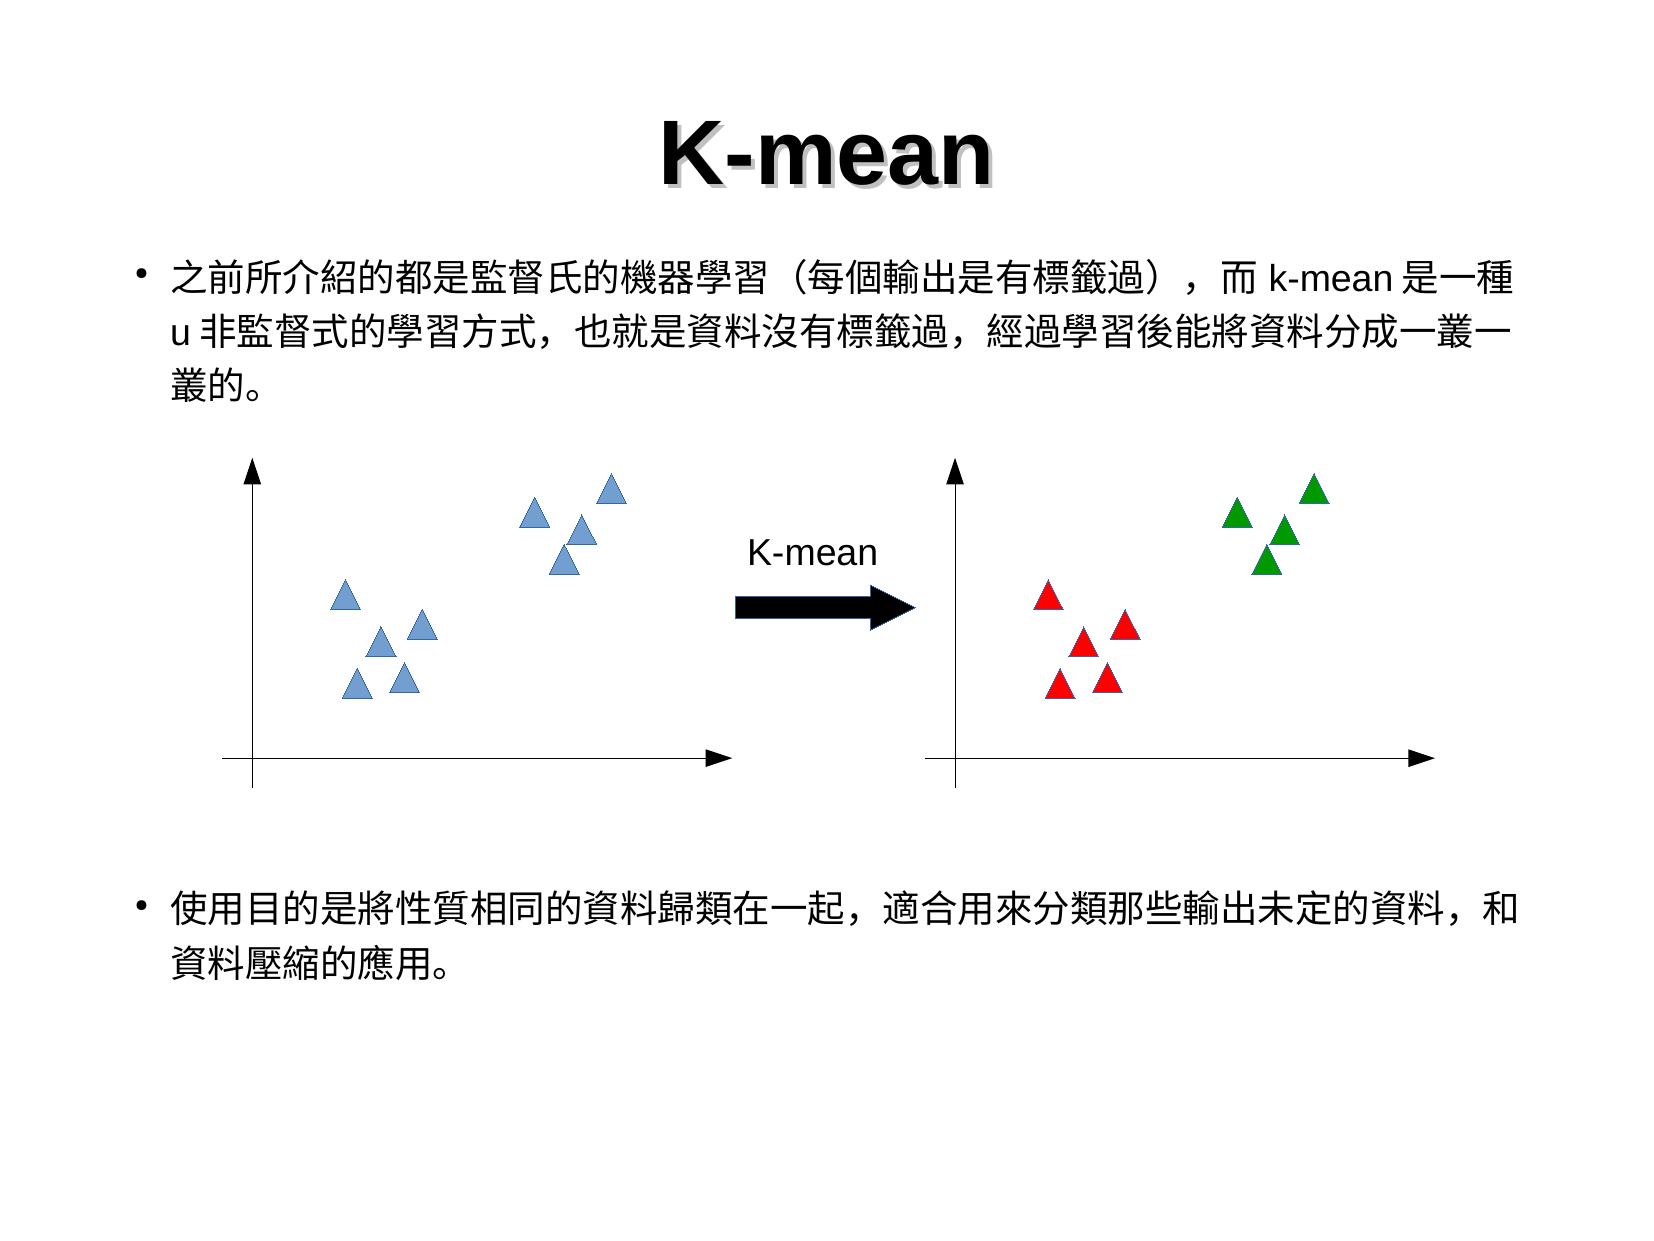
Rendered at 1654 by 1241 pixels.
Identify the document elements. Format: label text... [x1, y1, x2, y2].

text_box [1068, 626, 1099, 657]
text_box [1045, 668, 1076, 699]
text_box [1269, 514, 1300, 545]
text_box [1222, 497, 1253, 528]
text_box [549, 544, 580, 575]
text_box [735, 585, 916, 631]
text_box [330, 579, 361, 610]
text_box [407, 609, 438, 640]
text_box 之前所介紹的都是監督氏的機器學習（每個輸出是有標籤過），而k-mean是一種u非監督式的學習方式，也就是資料沒有標籤過，經過學習後能將資料分成一叢一叢的。 [120, 240, 1561, 403]
text_box [1110, 609, 1141, 640]
text_box [365, 626, 397, 657]
text_box 使用目的是將性質相同的資料歸類在一起，適合用來分類那些輸出未定的資料，和資料壓縮的應用。 [120, 872, 1561, 986]
text_box [519, 497, 550, 528]
text_box [389, 662, 420, 693]
text_box [1299, 473, 1330, 504]
title K-mean [82, 49, 1571, 257]
text_box K-mean [732, 524, 893, 582]
text_box [1033, 579, 1064, 610]
text_box [566, 514, 597, 545]
text_box [596, 473, 627, 504]
text_box [1092, 662, 1123, 693]
text_box [342, 668, 373, 699]
text_box [1251, 544, 1282, 575]
